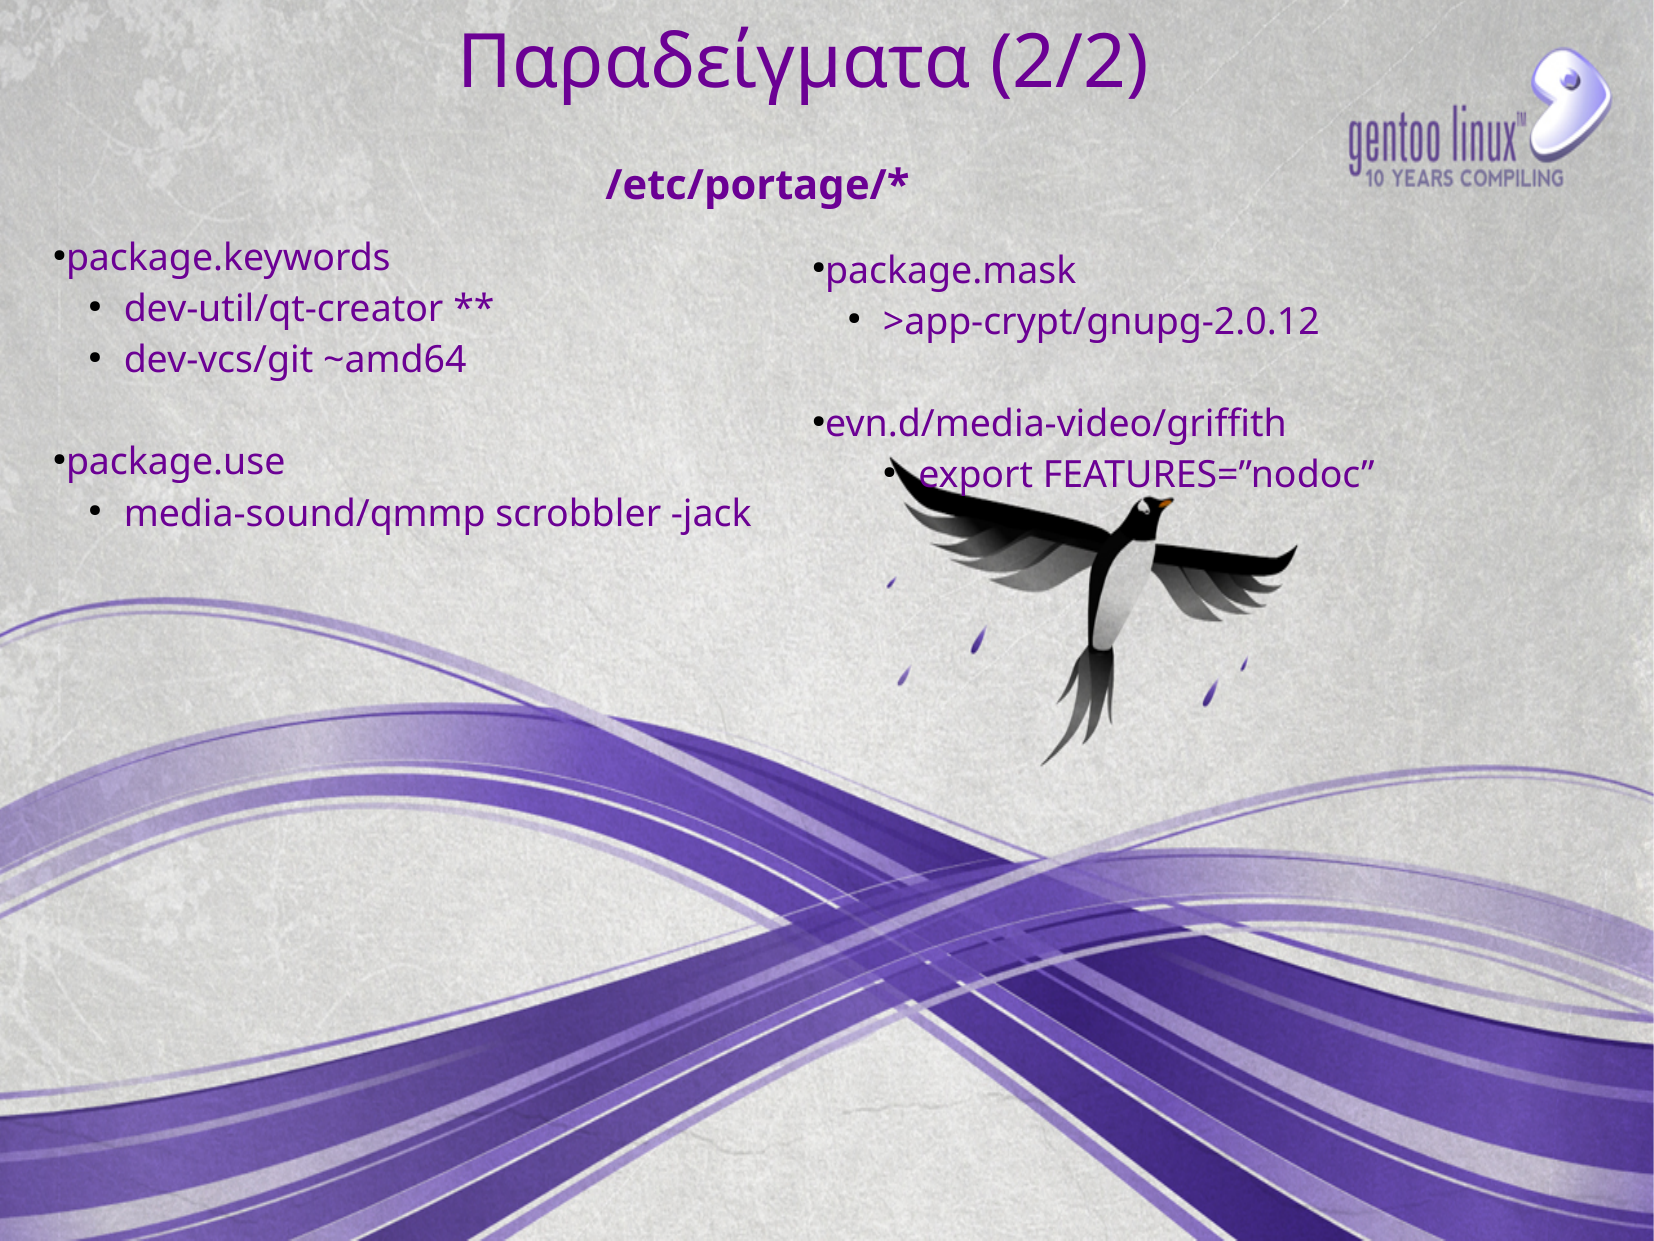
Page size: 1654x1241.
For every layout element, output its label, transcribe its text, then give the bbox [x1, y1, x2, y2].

text_box package.keywords dev-util/qt-creator ** dev-vcs/git ~amd64 package.use media-sound/qmmp scrobbler -jack [38, 223, 768, 552]
text_box Παραδείγματα (2/2) [442, 0, 1241, 120]
text_box package.mask >app-crypt/gnupg-2.0.12 evn.d/media-video/griffith export FEATURES=”nodoc” [797, 236, 1625, 513]
text_box /etc/portage/* [590, 147, 975, 221]
picture [0, 0, 1654, 1241]
